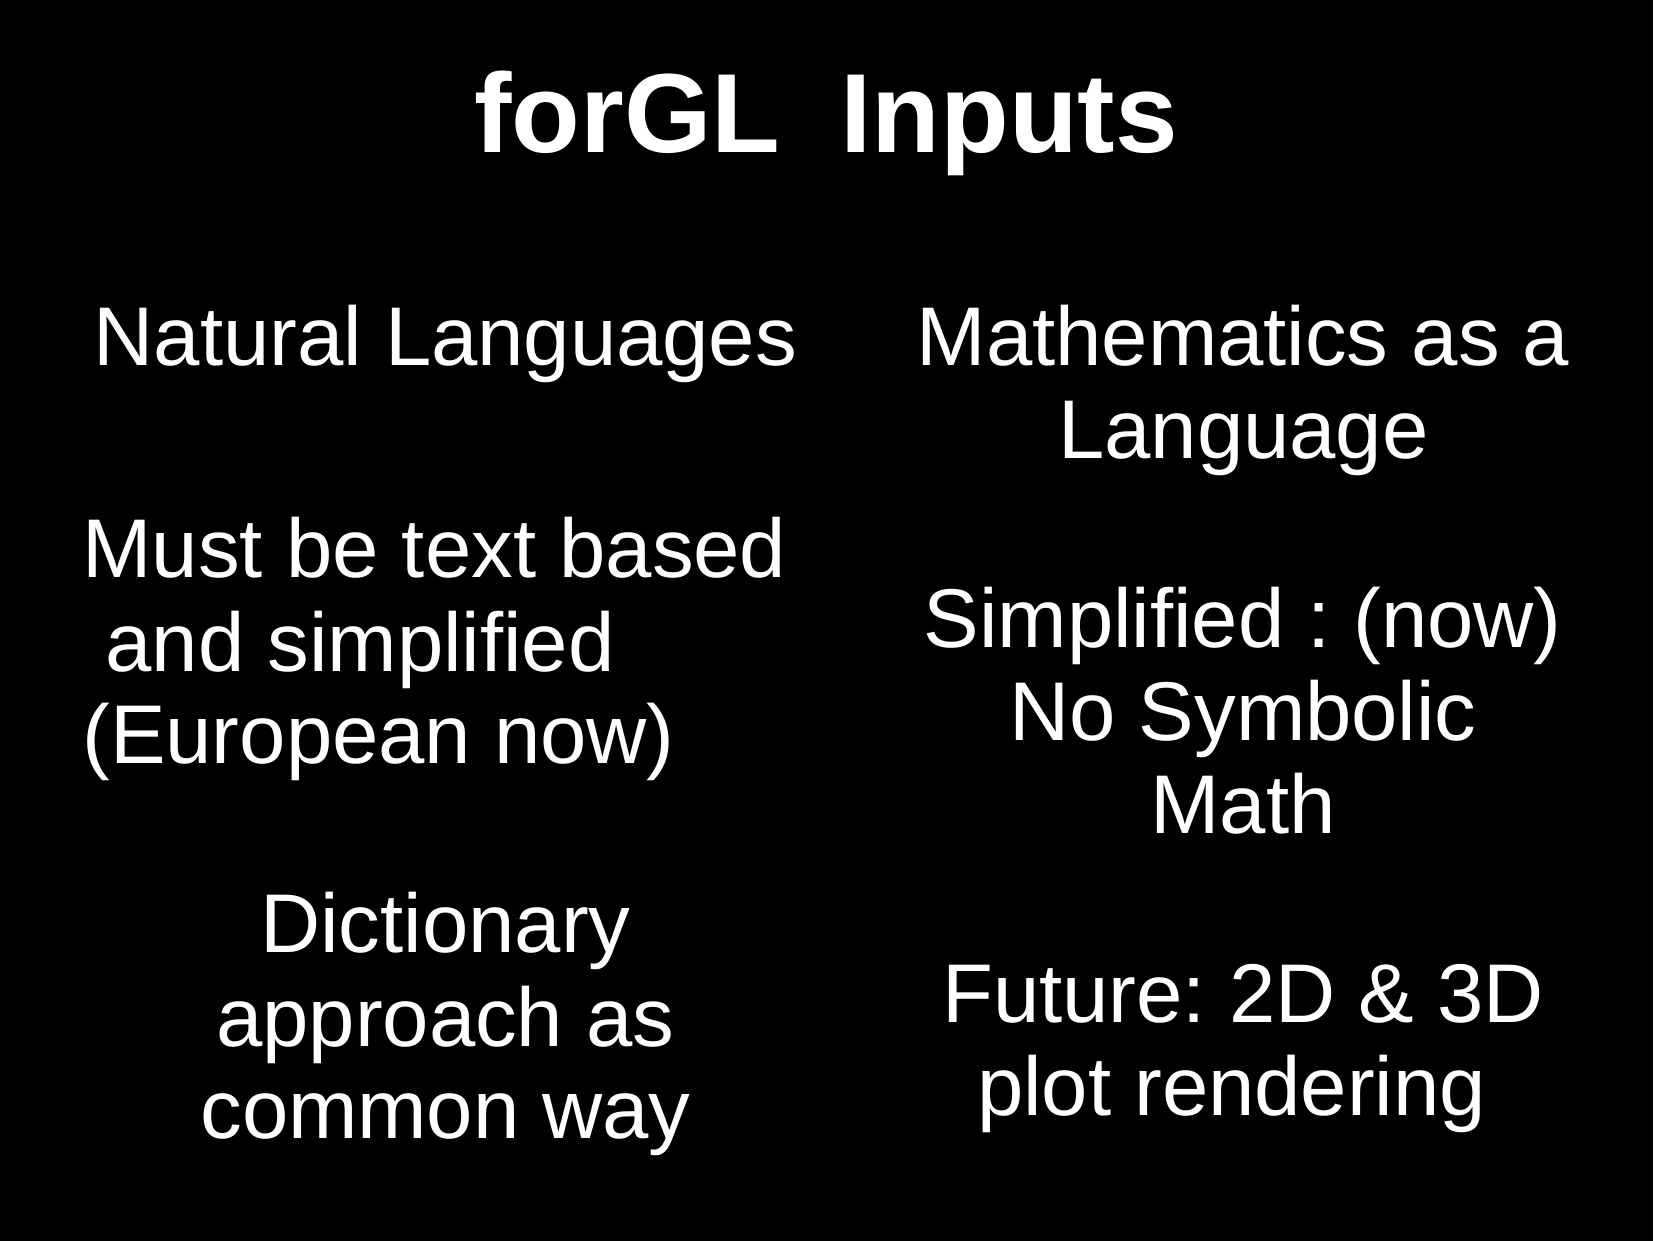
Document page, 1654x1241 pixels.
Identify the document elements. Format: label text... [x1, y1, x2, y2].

list Mathematics as a Language Simplified : (now) No Symbolic Math Future: 2D & 3D plot rendering [844, 290, 1571, 1141]
list Natural Languages Must be text based and simplified (European now) Dictionary approach as common way [82, 290, 809, 1241]
title forGL Inputs [82, 0, 1571, 257]
